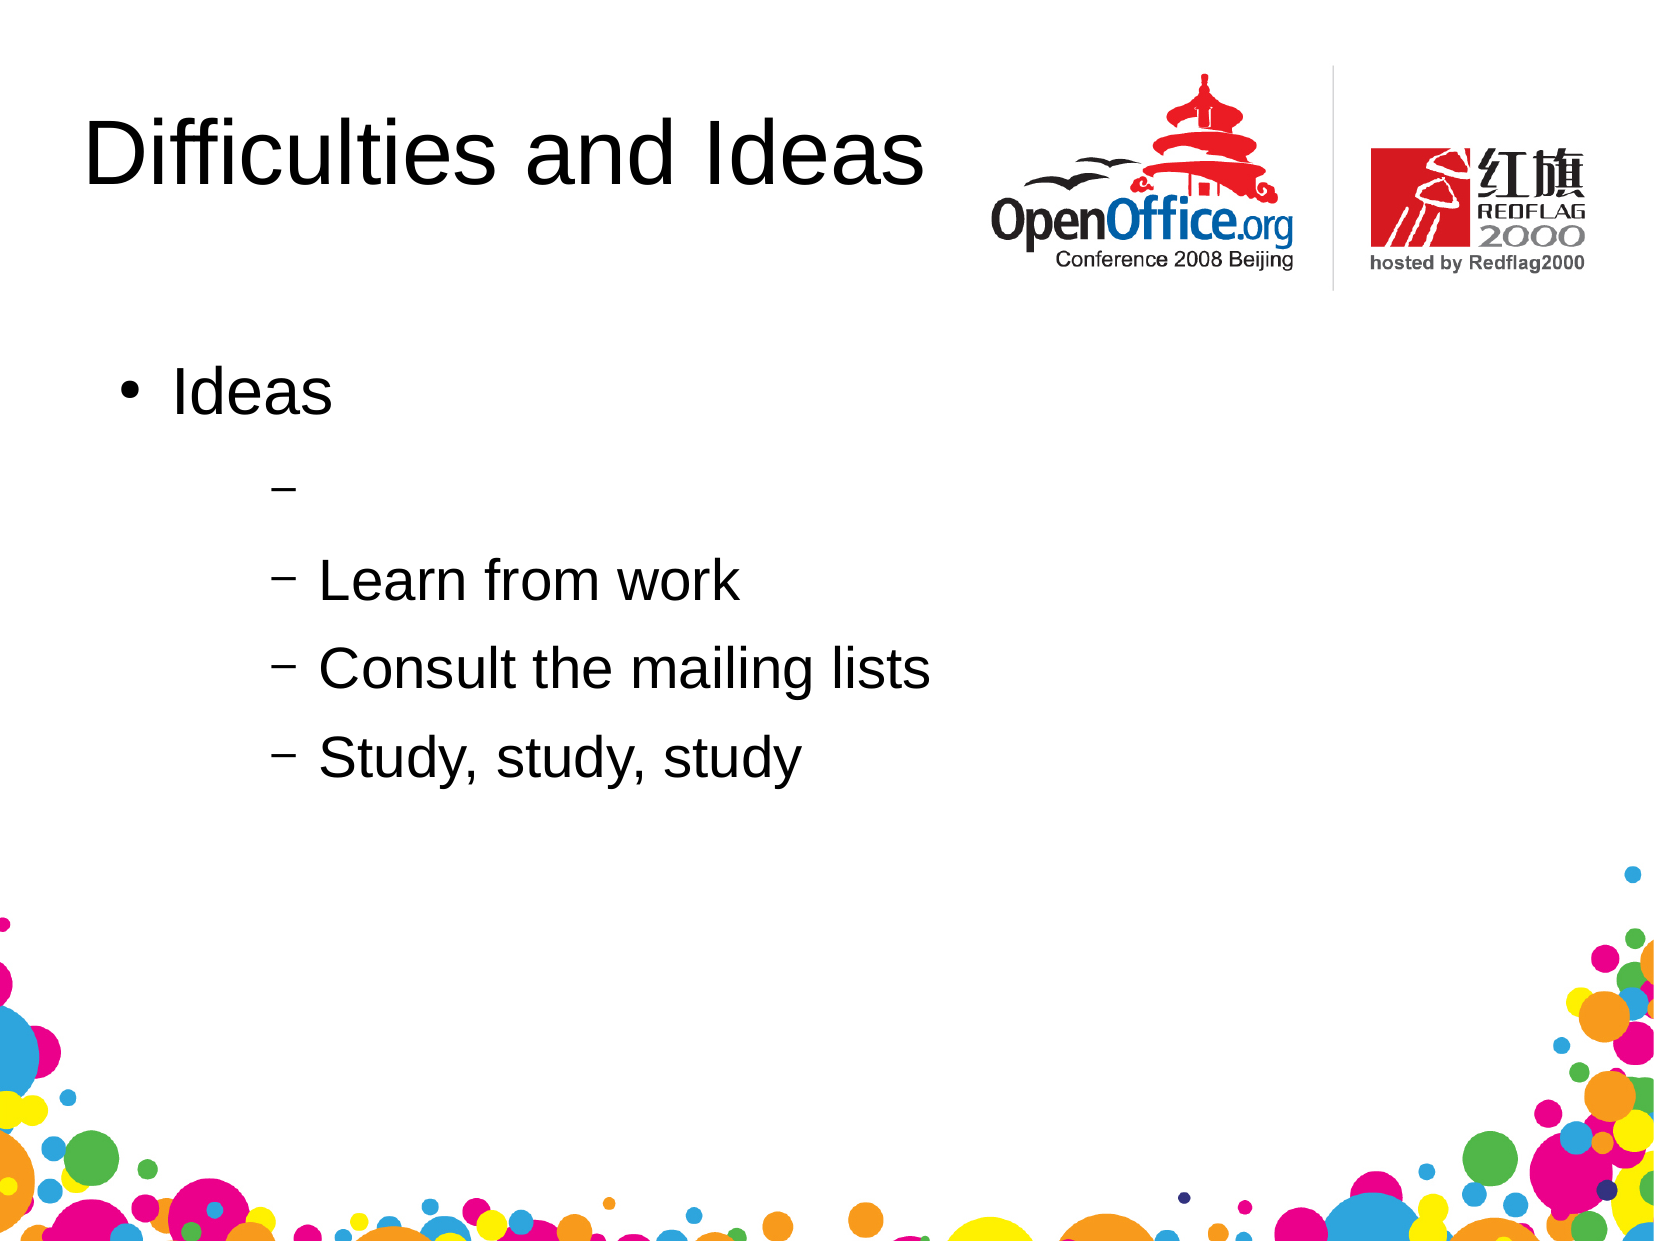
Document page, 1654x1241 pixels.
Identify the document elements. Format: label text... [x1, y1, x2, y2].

picture [0, 0, 1654, 1241]
title Difficulties and Ideas [82, 49, 1571, 257]
list Ideas Learn from work Consult the mailing lists Study, study, study [82, 354, 1571, 1109]
